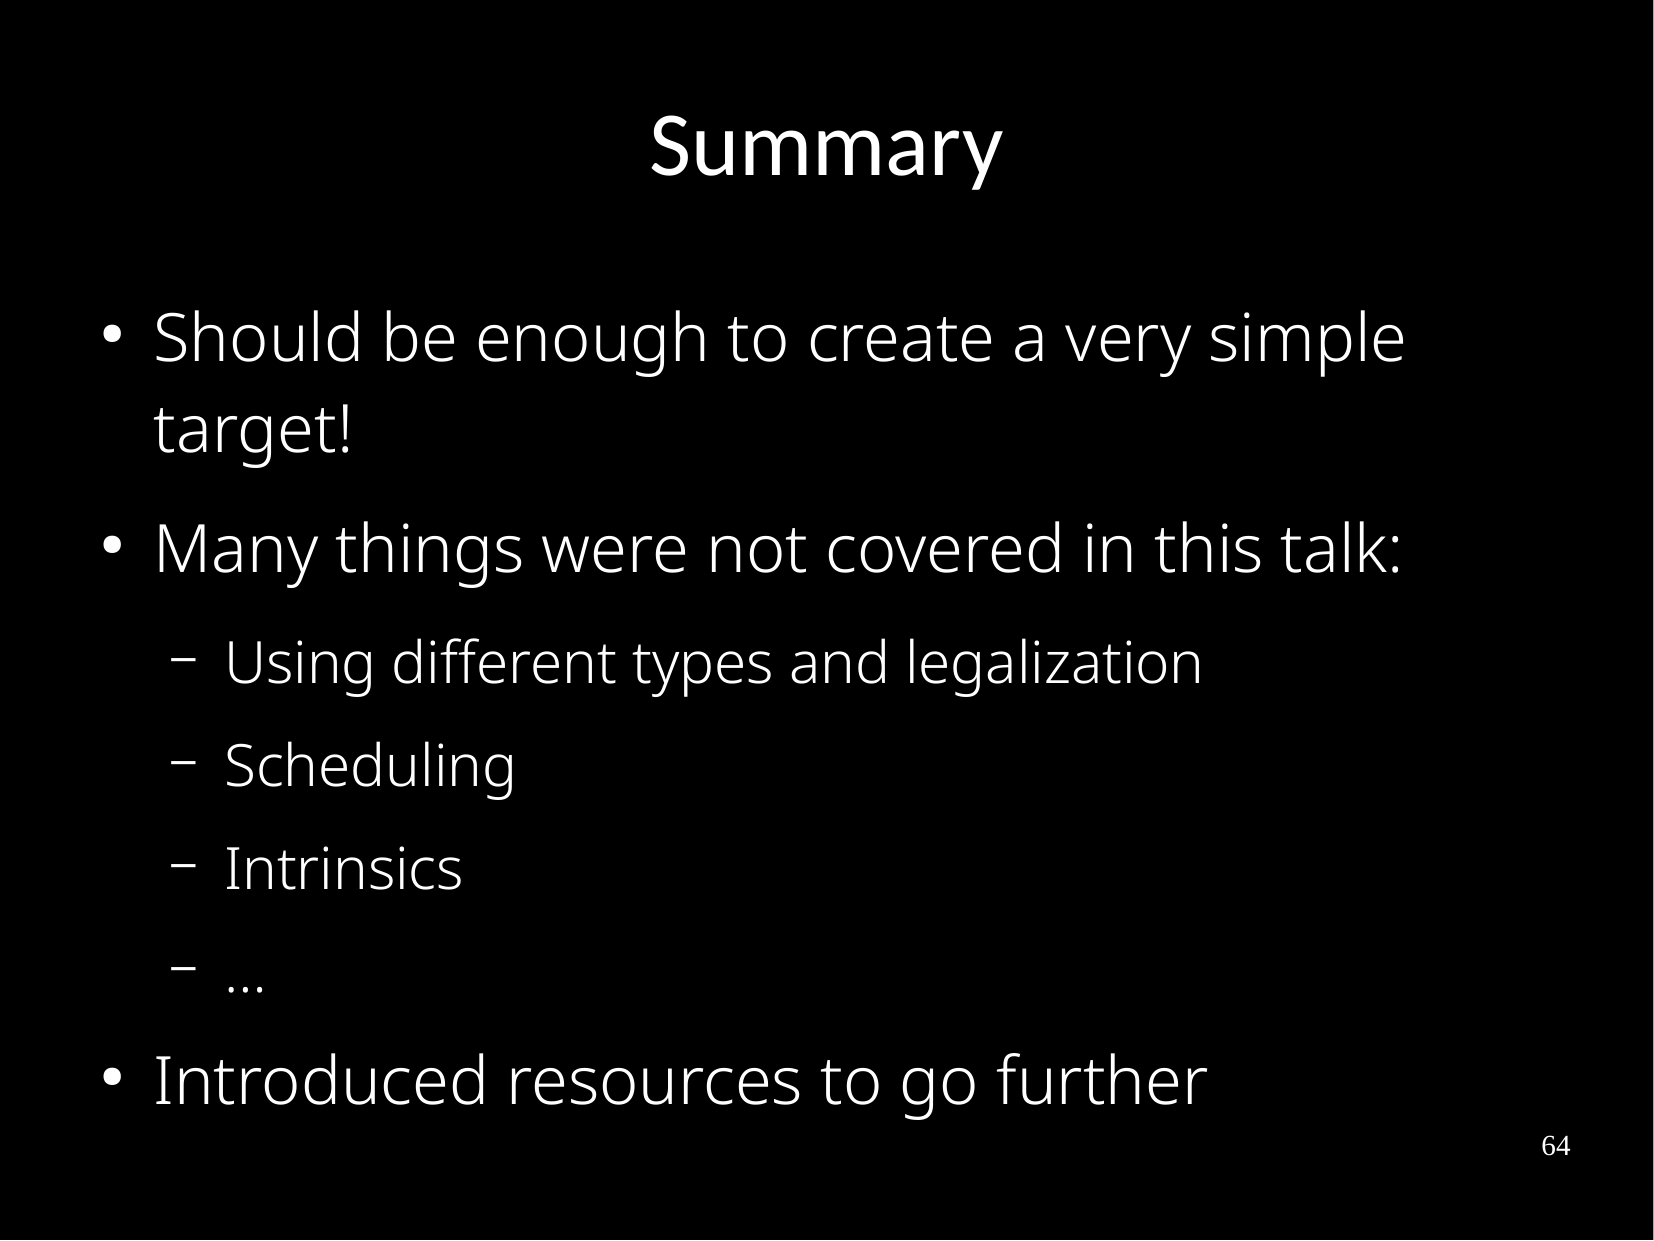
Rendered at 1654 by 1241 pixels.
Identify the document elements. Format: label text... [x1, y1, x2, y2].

list Should be enough to create a very simple target! Many things were not covered in this talk: Using different types and legalization Scheduling Intrinsics … Introduced resources to go further [82, 290, 1571, 1193]
title Summary [82, 49, 1571, 257]
